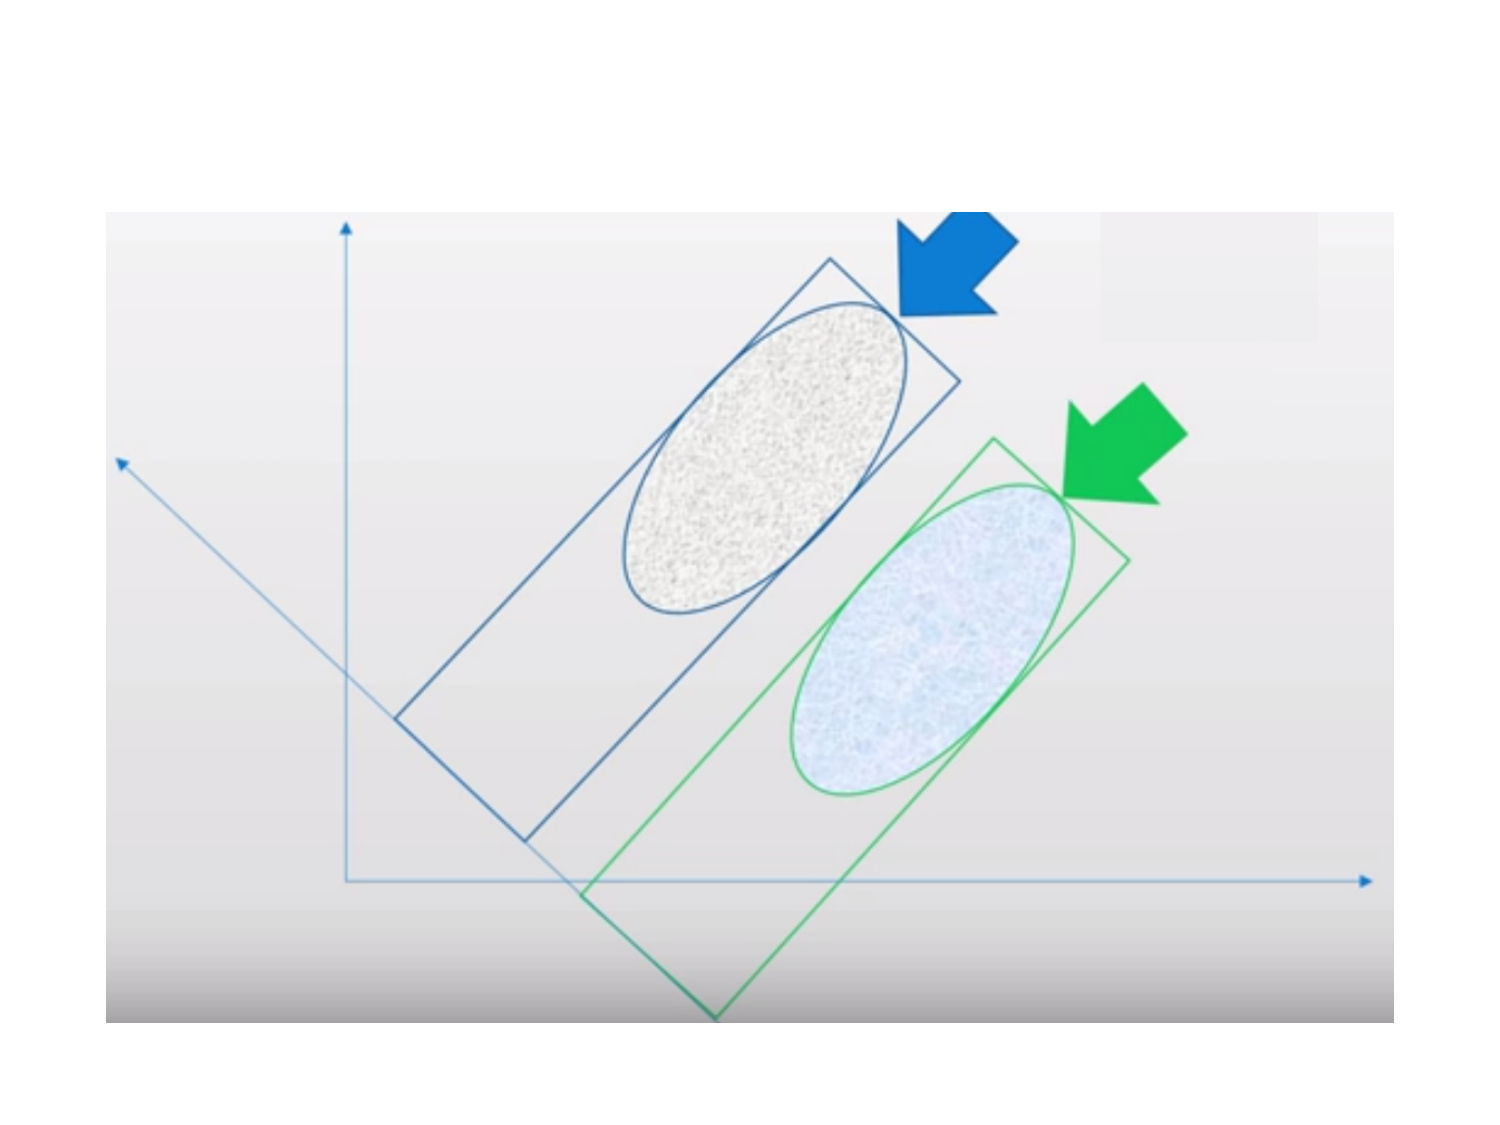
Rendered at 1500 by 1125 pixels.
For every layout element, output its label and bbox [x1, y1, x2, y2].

picture [106, 212, 1394, 1023]
